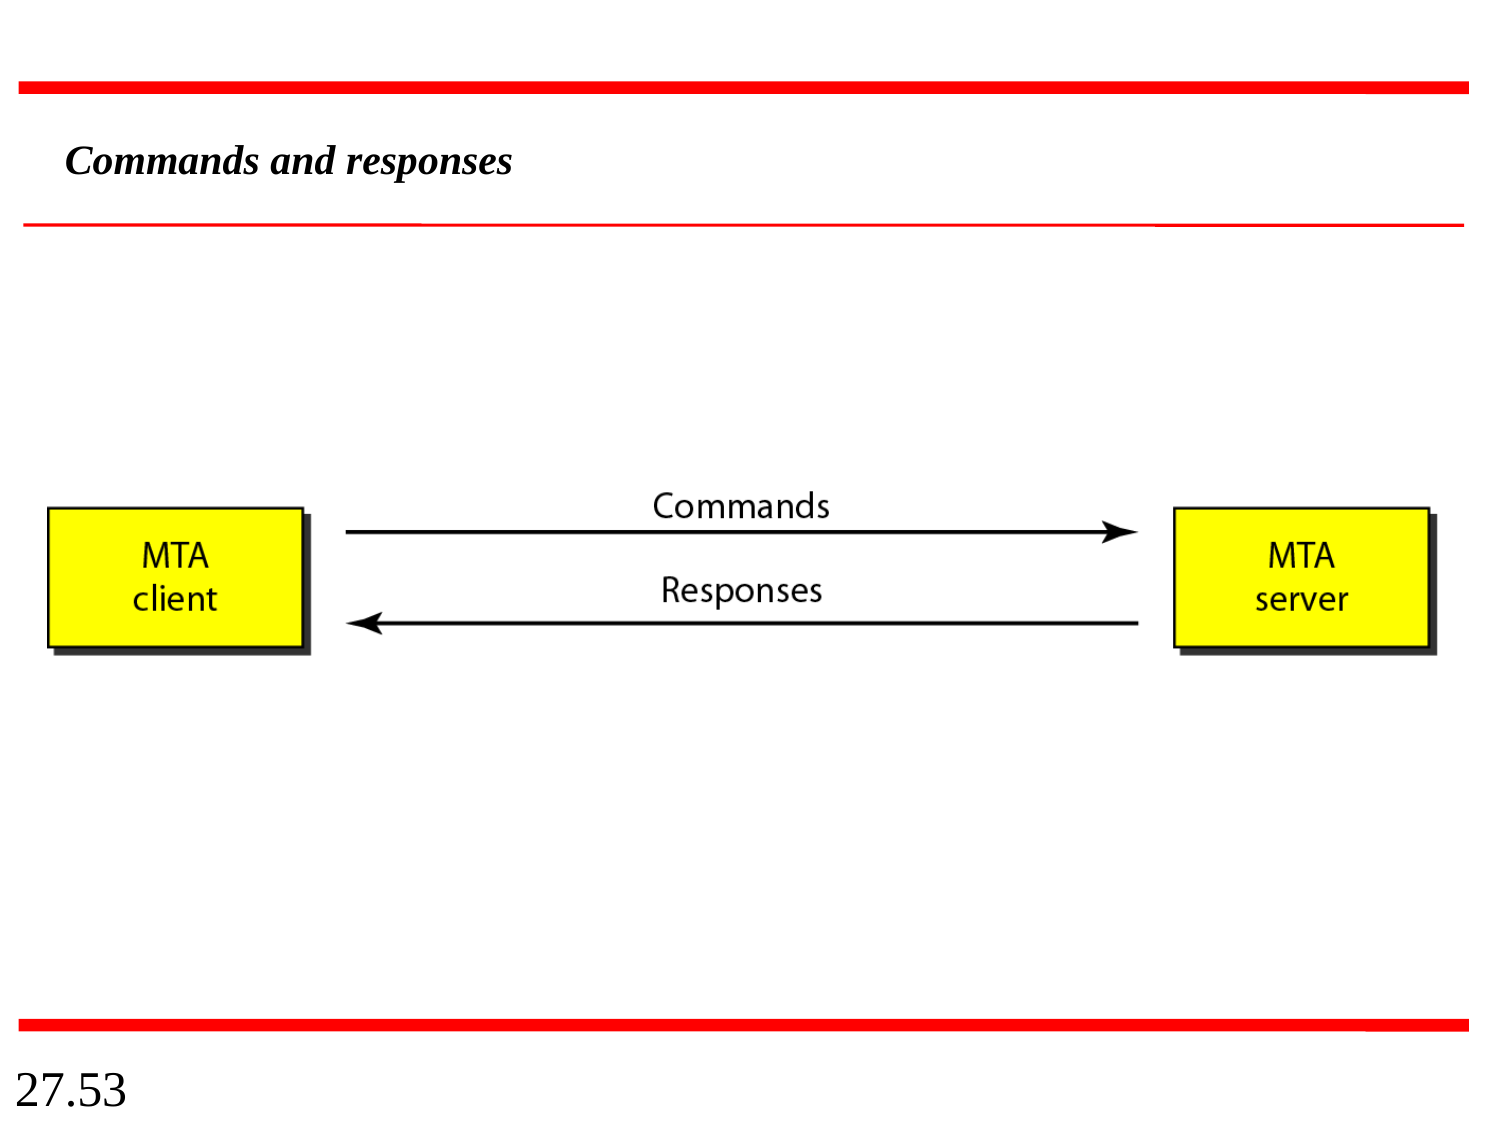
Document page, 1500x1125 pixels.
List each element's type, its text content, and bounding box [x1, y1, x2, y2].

picture [47, 487, 1438, 656]
text_box Commands and responses [49, 125, 529, 191]
